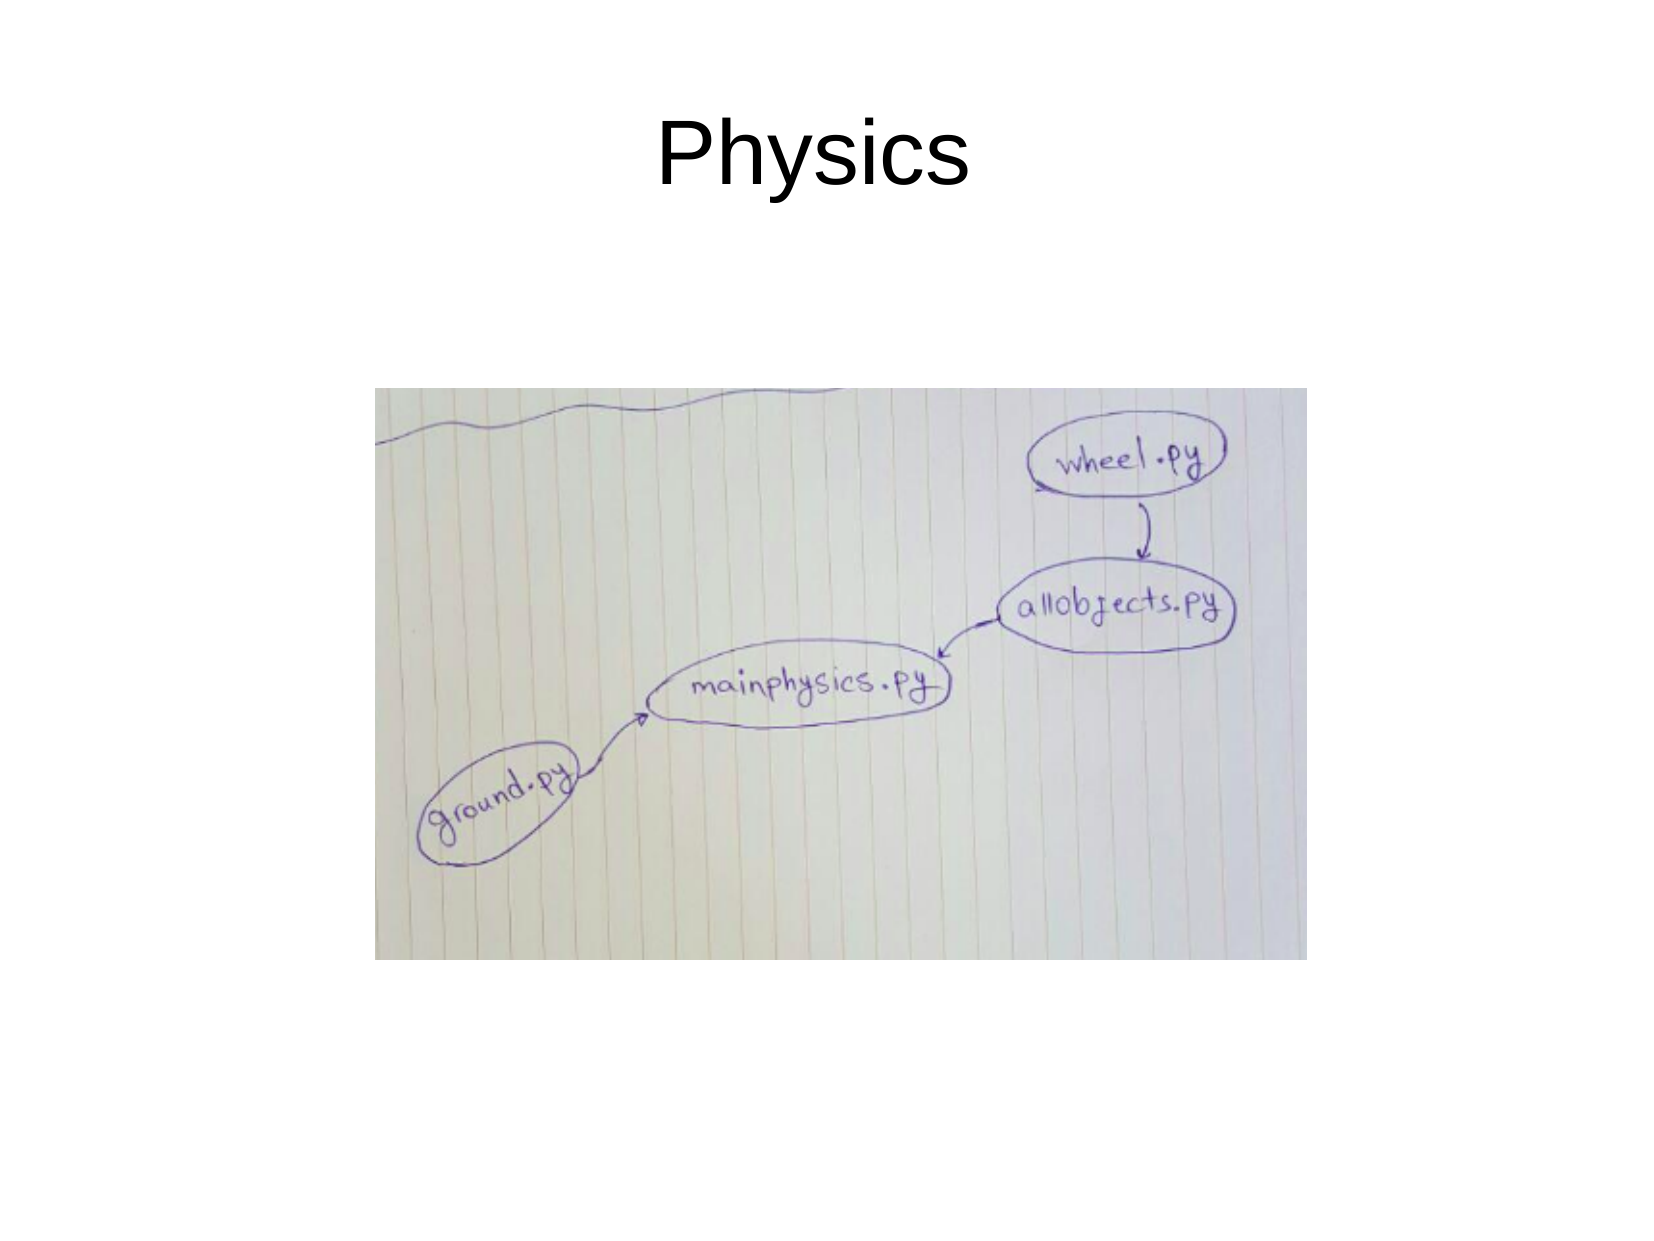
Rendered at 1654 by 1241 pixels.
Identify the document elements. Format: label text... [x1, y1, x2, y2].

picture [375, 388, 1307, 961]
title Physics [82, 49, 1571, 257]
